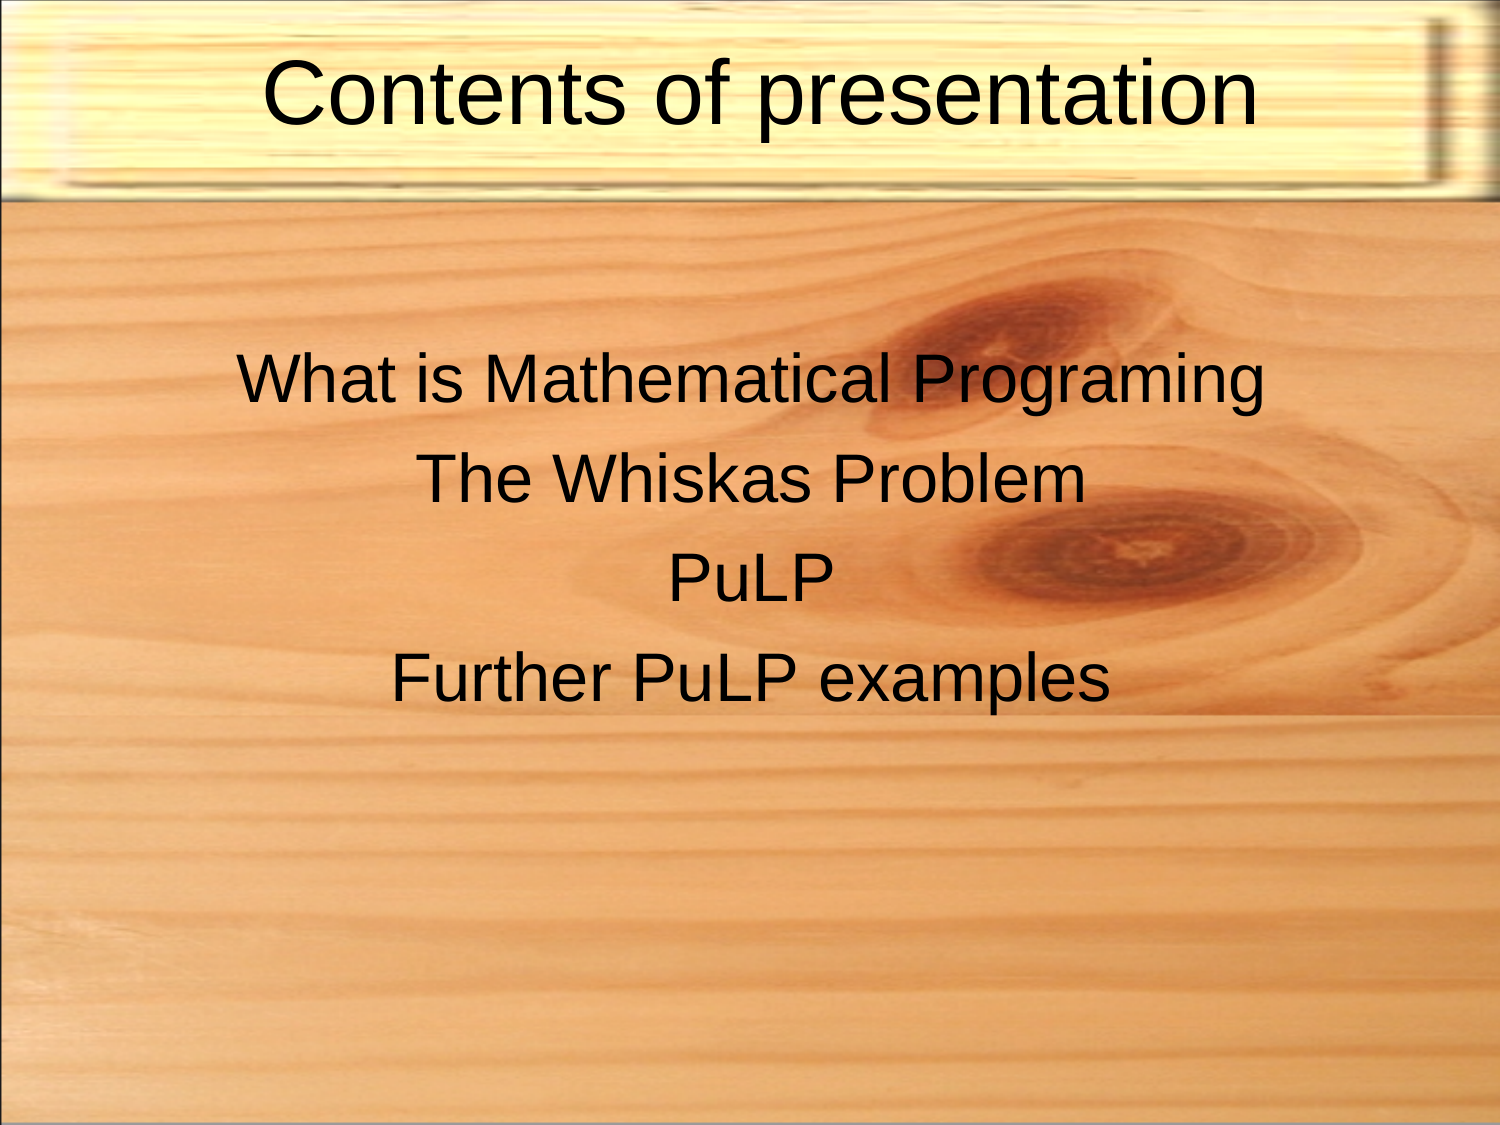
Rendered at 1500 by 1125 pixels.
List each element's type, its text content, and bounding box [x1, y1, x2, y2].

picture [0, 0, 1500, 1125]
text_box What is Mathematical Programing The Whiskas Problem PuLP Further PuLP examples [76, 326, 1427, 1069]
title Contents of presentation [123, 0, 1399, 185]
